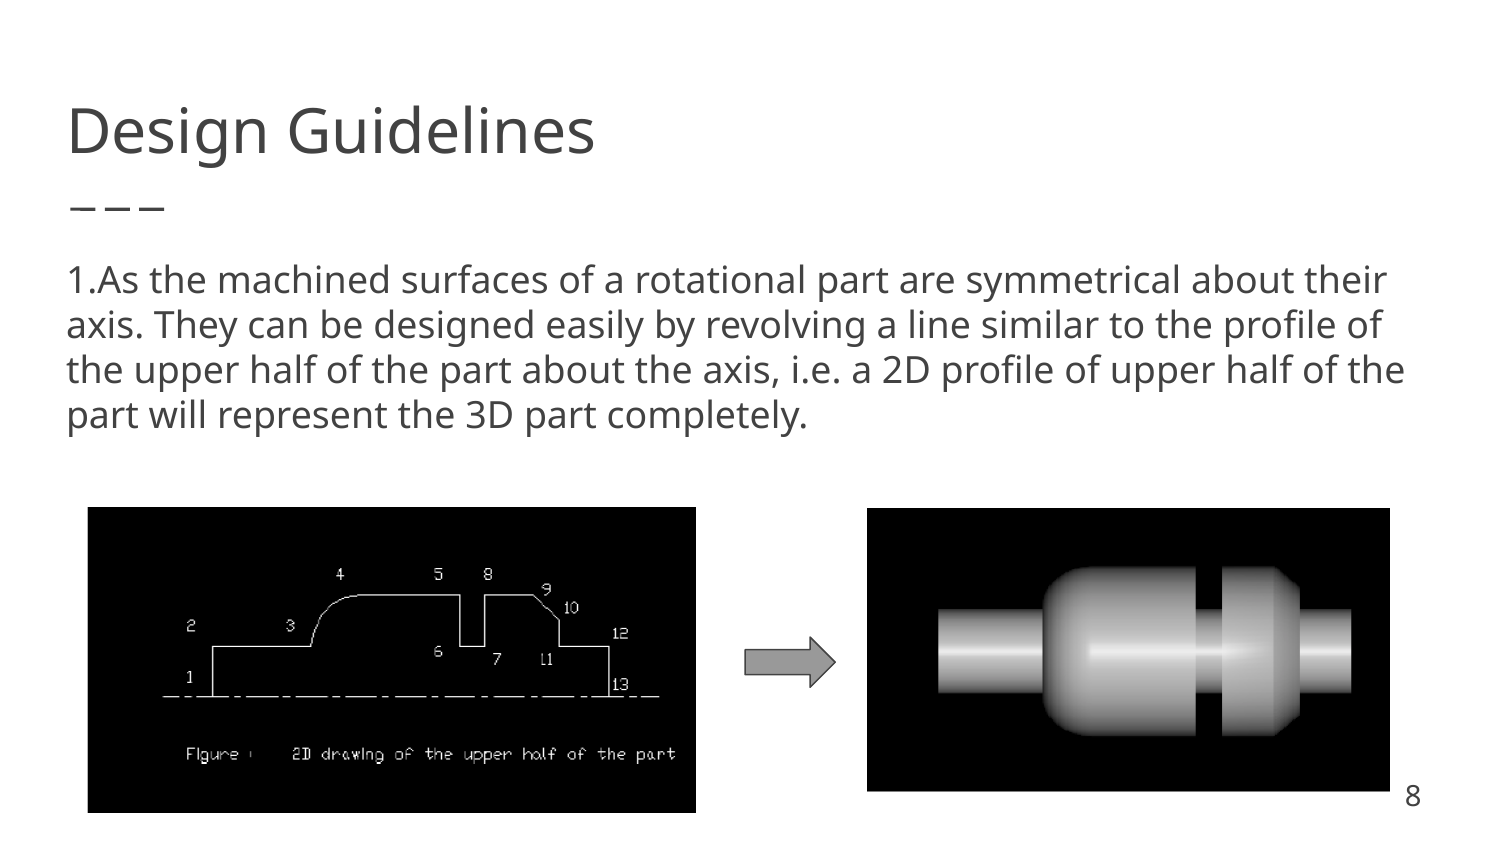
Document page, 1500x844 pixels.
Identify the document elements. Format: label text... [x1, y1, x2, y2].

title Design Guidelines [51, 34, 1449, 182]
slide_number <number> [1389, 764, 1480, 830]
list 1.As the machined surfaces of a rotational part are symmetrical about their axis. They can be designed easily by revolving a line similar to the profile of the upper half of the part about the axis, i.e. a 2D profile of upper half of the part will represent the 3D part completely. [51, 240, 1449, 792]
picture [84, 507, 696, 817]
text_box [745, 637, 836, 688]
picture [867, 507, 1390, 792]
